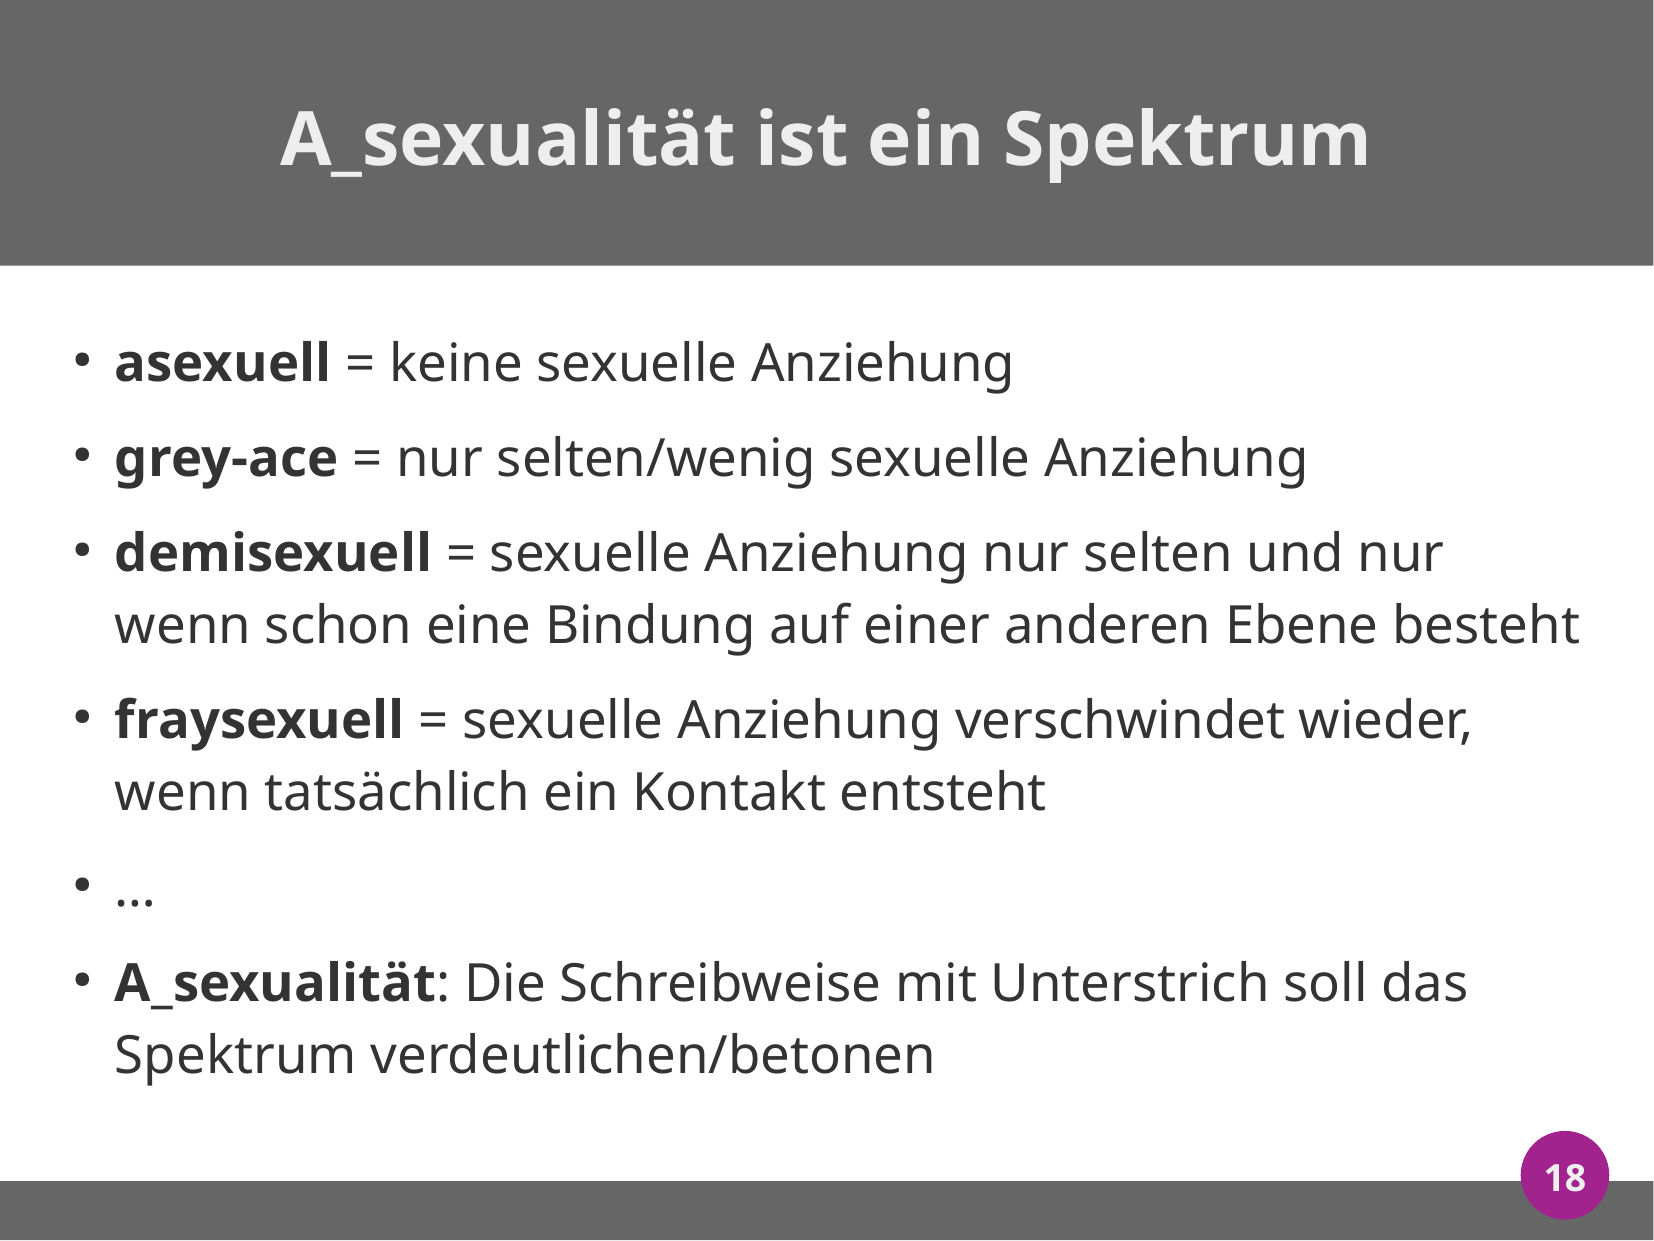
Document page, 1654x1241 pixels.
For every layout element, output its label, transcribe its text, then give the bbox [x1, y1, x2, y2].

list asexuell = keine sexuelle Anziehung grey-ace = nur selten/wenig sexuelle Anziehung demisexuell = sexuelle Anziehung nur selten und nur wenn schon eine Bindung auf einer anderen Ebene besteht fraysexuell = sexuelle Anziehung verschwindet wieder, wenn tatsächlich ein Kontakt entsteht … A_sexualität: Die Schreibweise mit Unterstrich soll das Spektrum verdeutlichen/betonen [59, 324, 1595, 1152]
title A_sexualität ist ein Spektrum [59, 11, 1595, 260]
